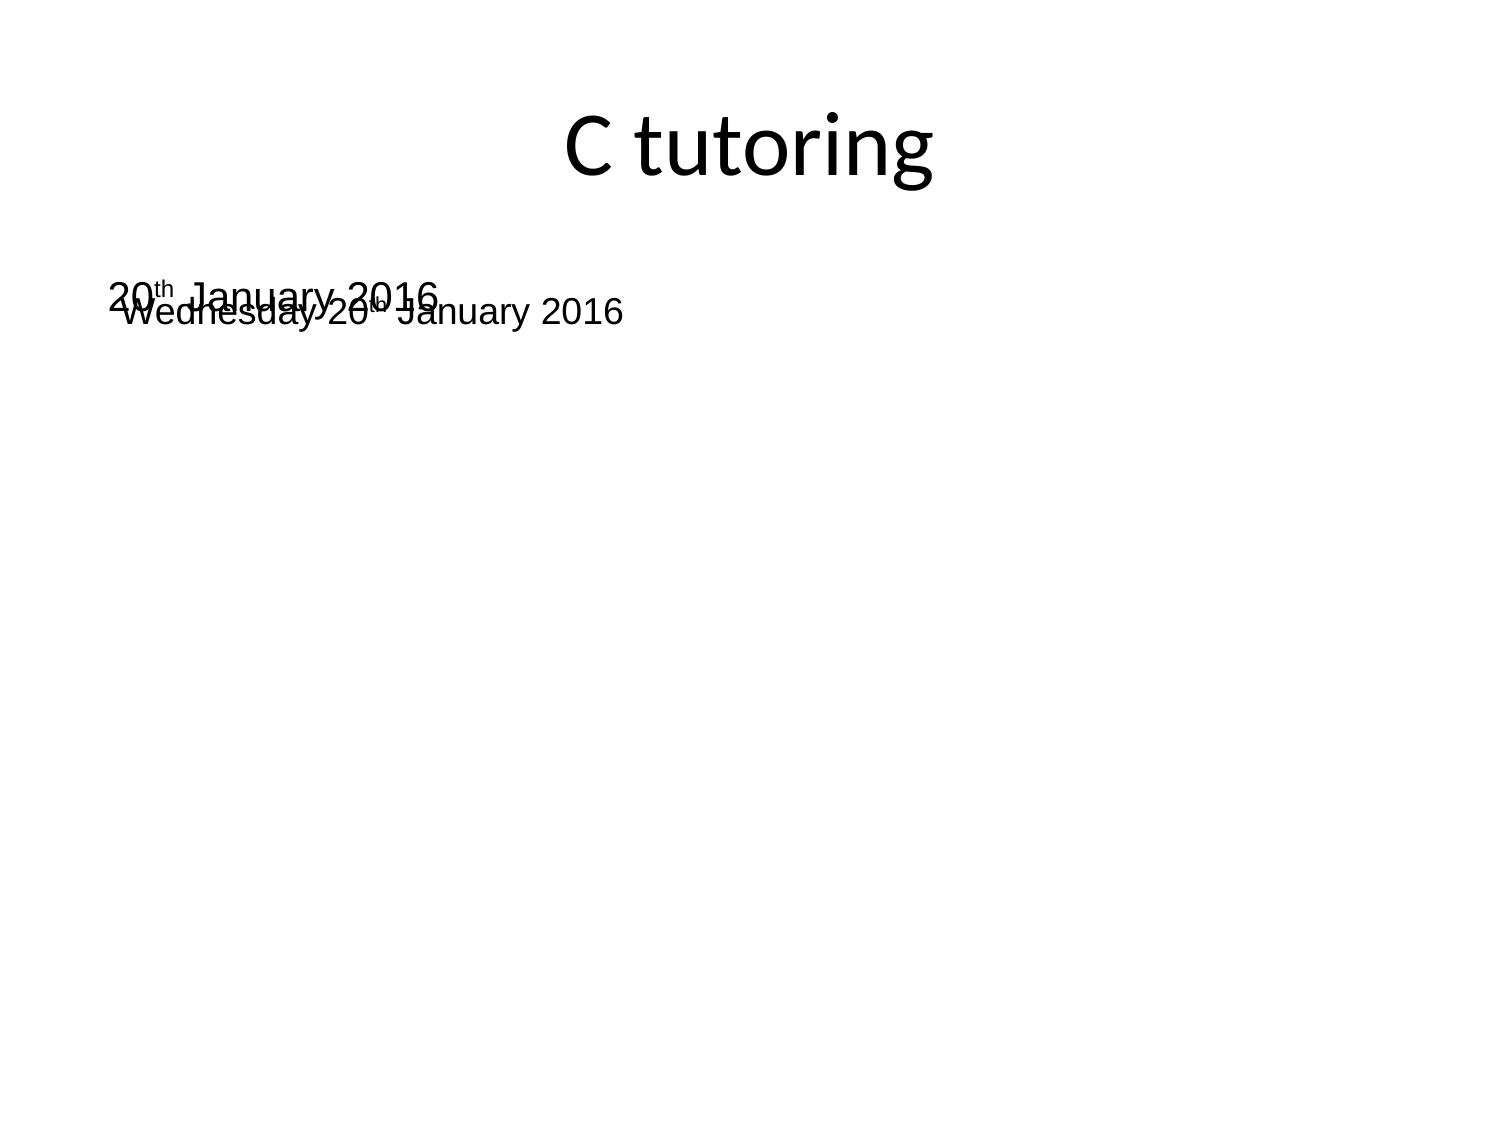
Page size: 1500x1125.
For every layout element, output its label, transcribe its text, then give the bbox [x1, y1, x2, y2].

list 20th January 2016 [75, 262, 1425, 1005]
title C tutoring [75, 45, 1425, 233]
text_box Wednesday 20th January 2016 [105, 283, 1430, 1016]
